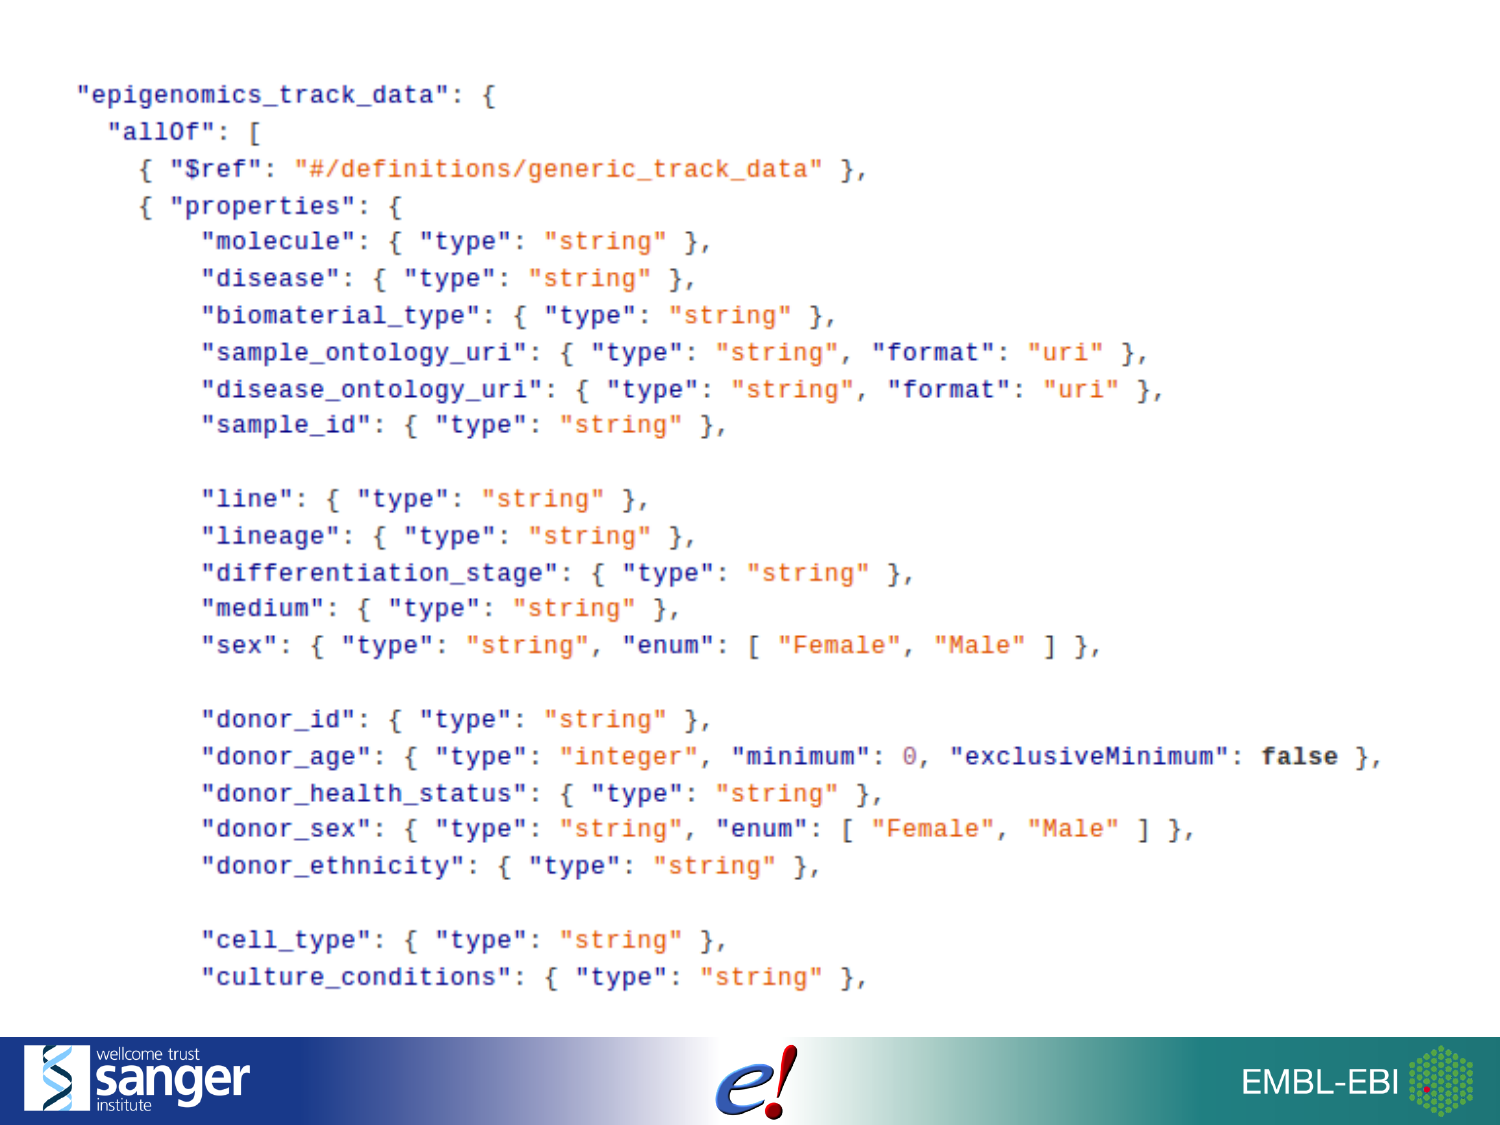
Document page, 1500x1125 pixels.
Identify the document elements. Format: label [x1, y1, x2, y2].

picture [43, 70, 1441, 1001]
picture [0, 1037, 1500, 1125]
